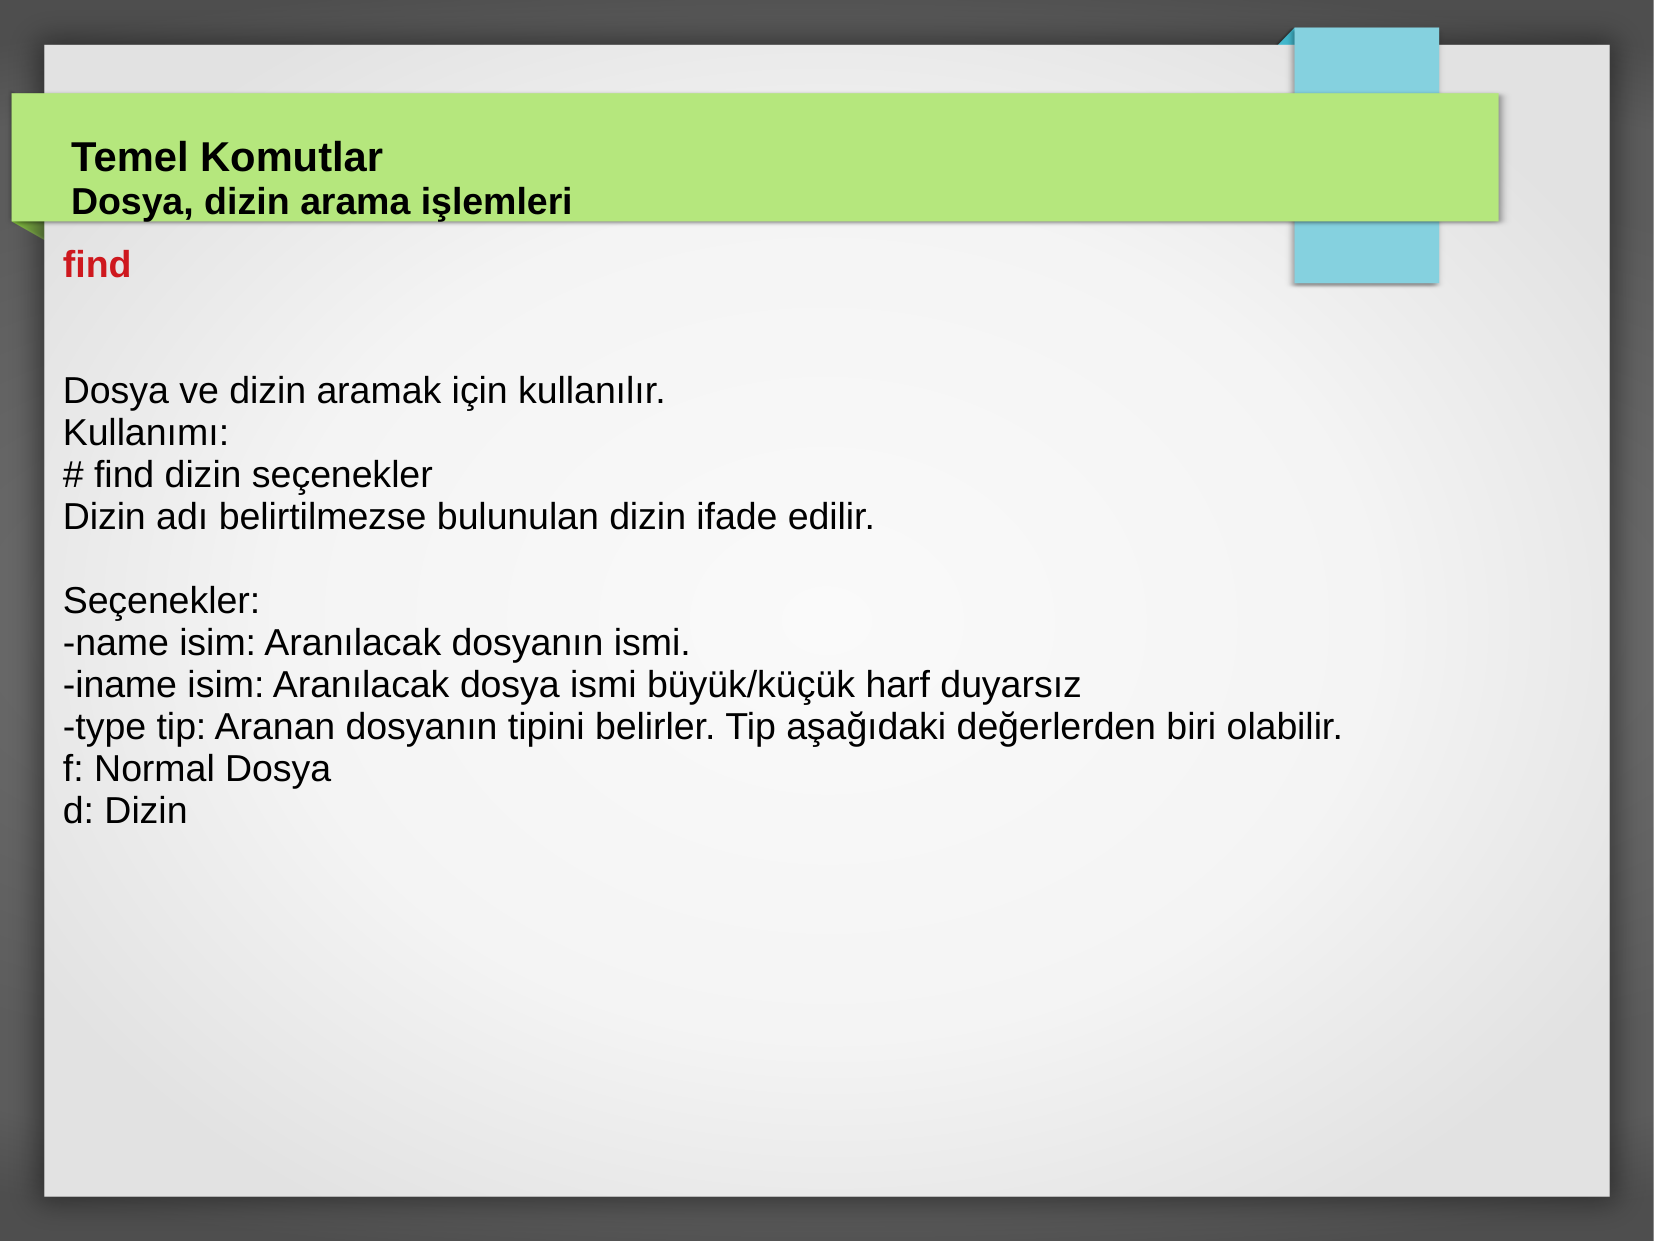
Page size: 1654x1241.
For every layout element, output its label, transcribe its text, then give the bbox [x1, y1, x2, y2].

text_box Temel Komutlar Dosya, dizin arama işlemleri [56, 126, 1217, 272]
text_box find Dosya ve dizin aramak için kullanılır. Kullanımı: # find dizin seçenekler Dizin adı belirtilmezse bulunulan dizin ifade edilir. Seçenekler: -name isim: Aranılacak dosyanın ismi. -iname isim: Aranılacak dosya ismi büyük/küçük harf duyarsız -type tip: Aranan dosyanın tipini belirler. Tip aşağıdaki değerlerden biri olabilir. f: Normal Dosya d: Dizin [48, 236, 1359, 839]
picture [0, 0, 1654, 1241]
